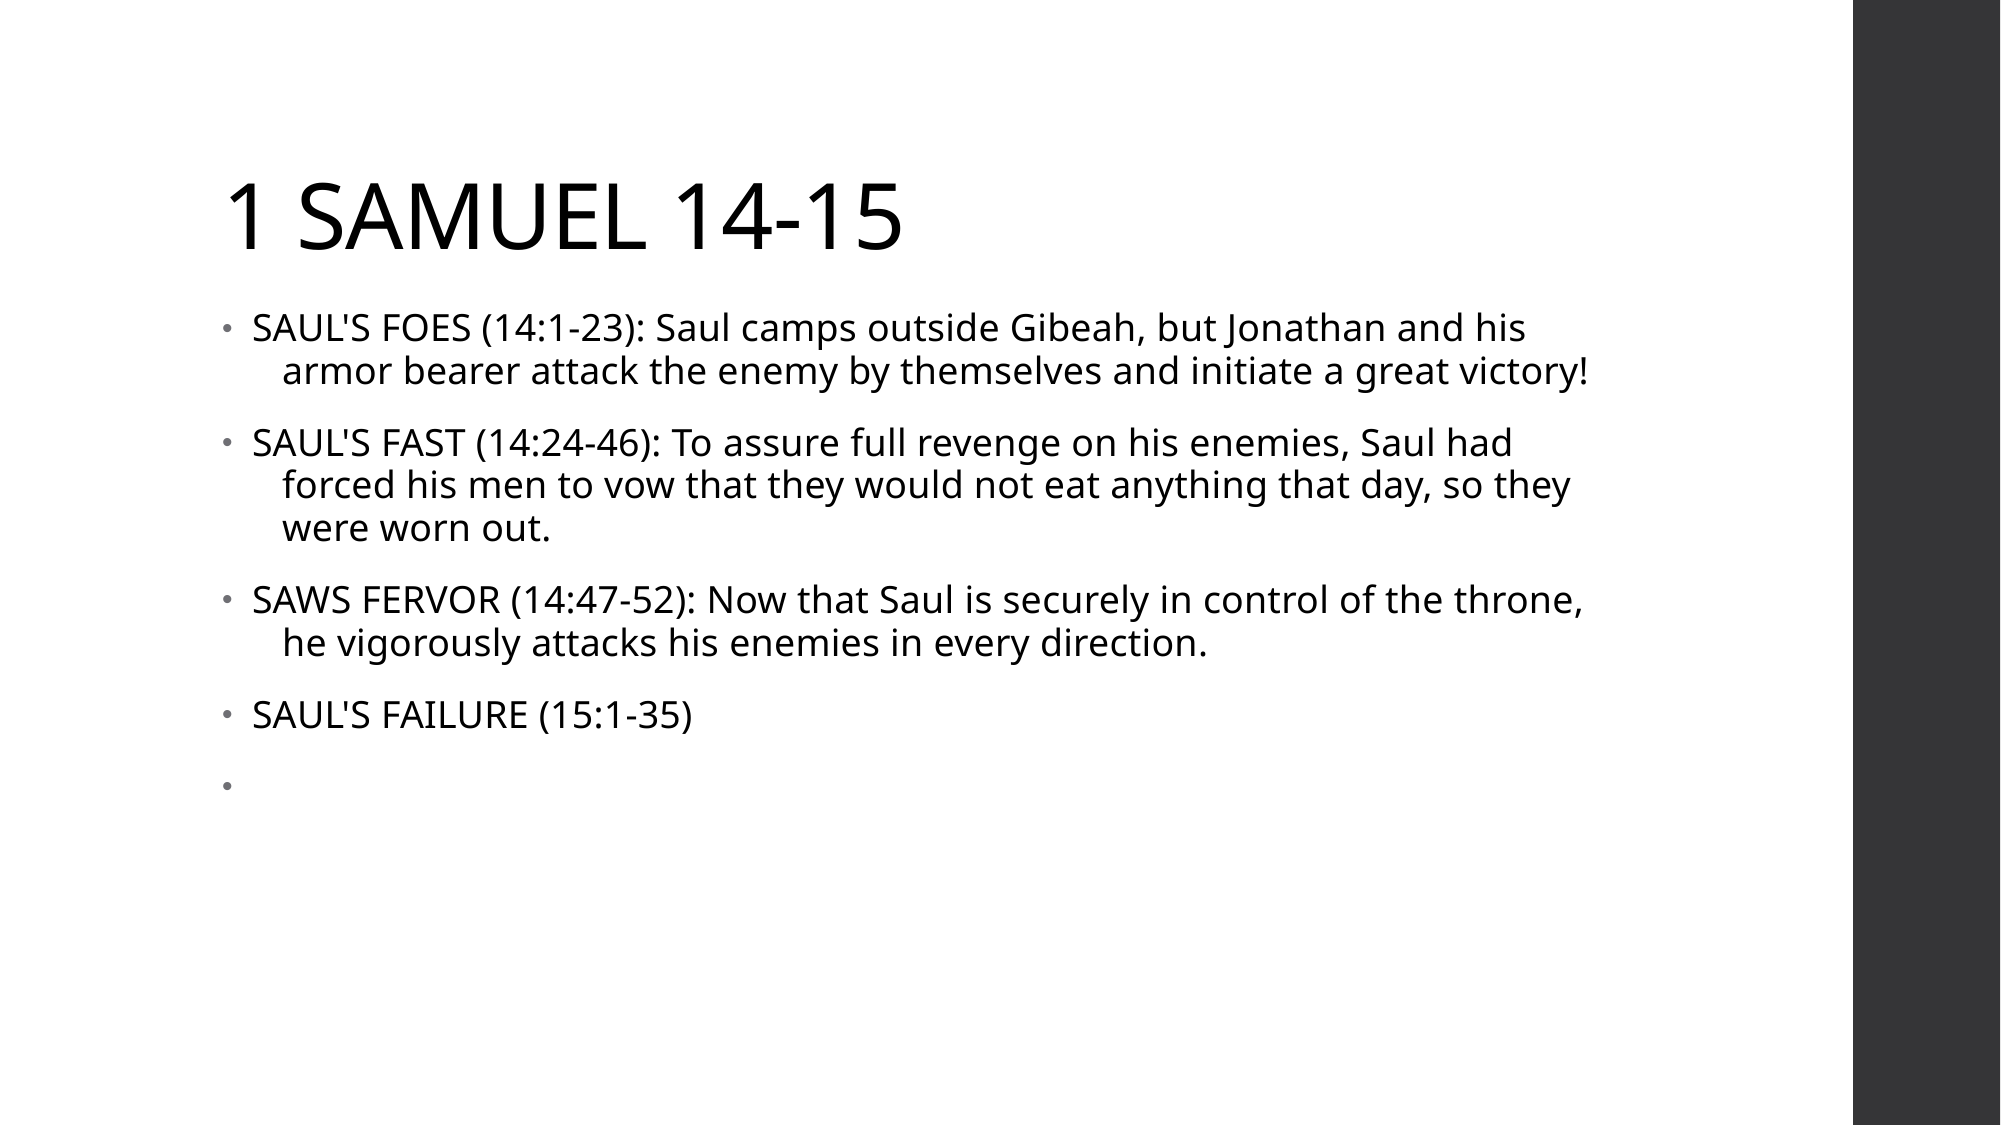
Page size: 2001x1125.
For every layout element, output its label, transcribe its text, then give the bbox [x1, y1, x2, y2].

title 1 SAMUEL 14-15 [206, 60, 1797, 278]
list SAUL'S FOES (14:1-23): Saul camps outside Gibeah, but Jonathan and his armor bearer attack the enemy by themselves and initiate a great victory! SAUL'S FAST (14:24-46): To assure full revenge on his enemies, Saul had forced his men to vow that they would not eat anything that day, so they were worn out. SAWS FERVOR (14:47-52): Now that Saul is securely in control of the throne, he vigorously attacks his enemies in every direction. SAUL'S FAILURE (15:1-35) [206, 299, 1617, 1014]
